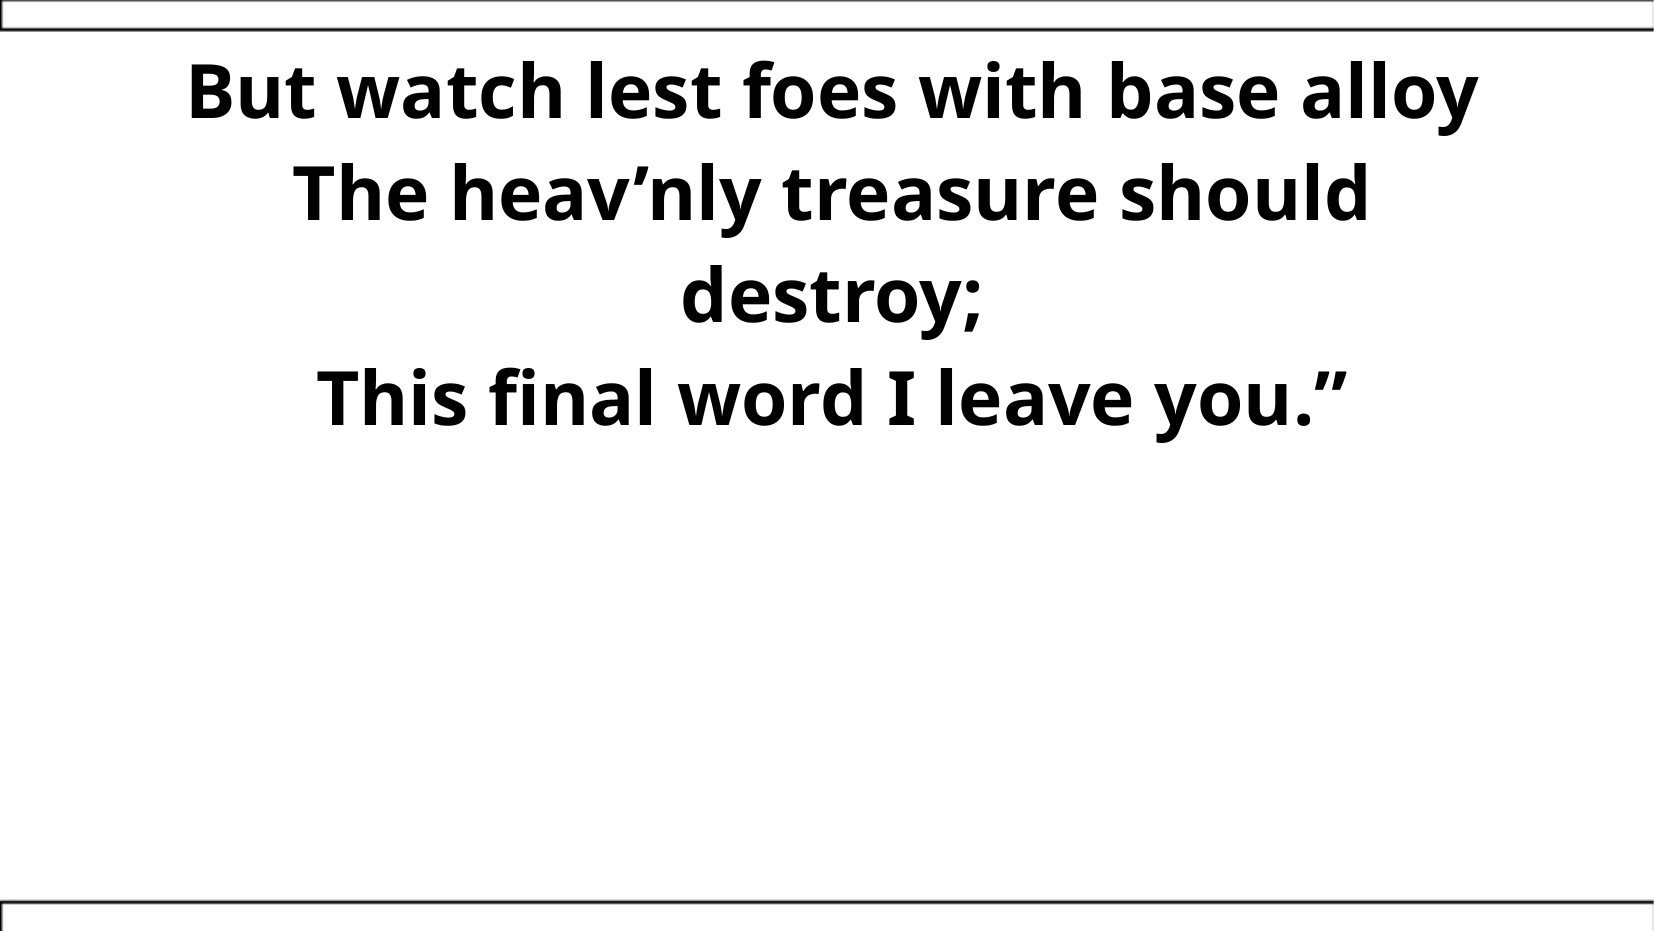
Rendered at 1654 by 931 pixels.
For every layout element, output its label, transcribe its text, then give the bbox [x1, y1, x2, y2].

text_box But watch lest foes with base alloy The heav’nly treasure should destroy; This final word I leave you.” [120, 30, 1546, 346]
picture [0, 0, 1654, 931]
